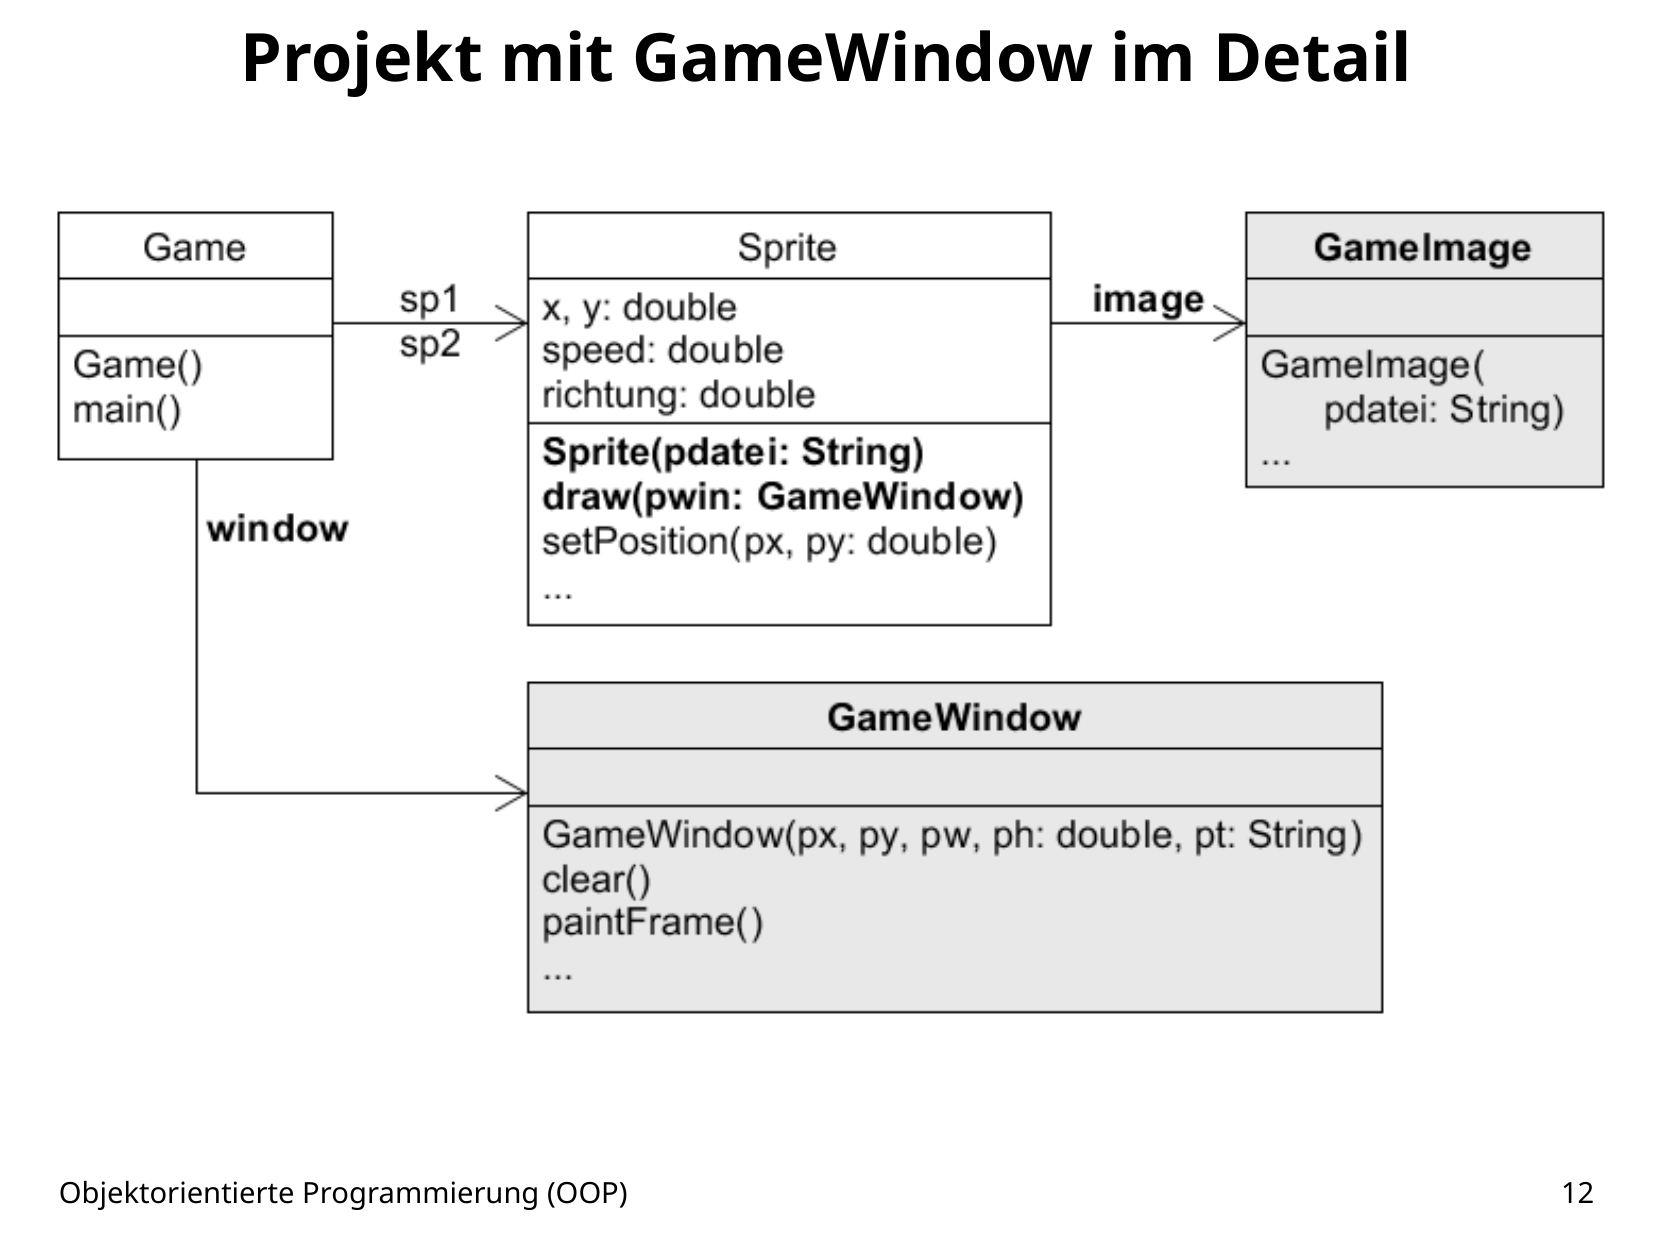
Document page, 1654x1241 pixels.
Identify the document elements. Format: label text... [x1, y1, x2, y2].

picture [56, 210, 1607, 1016]
title Projekt mit GameWindow im Detail [0, 5, 1654, 107]
